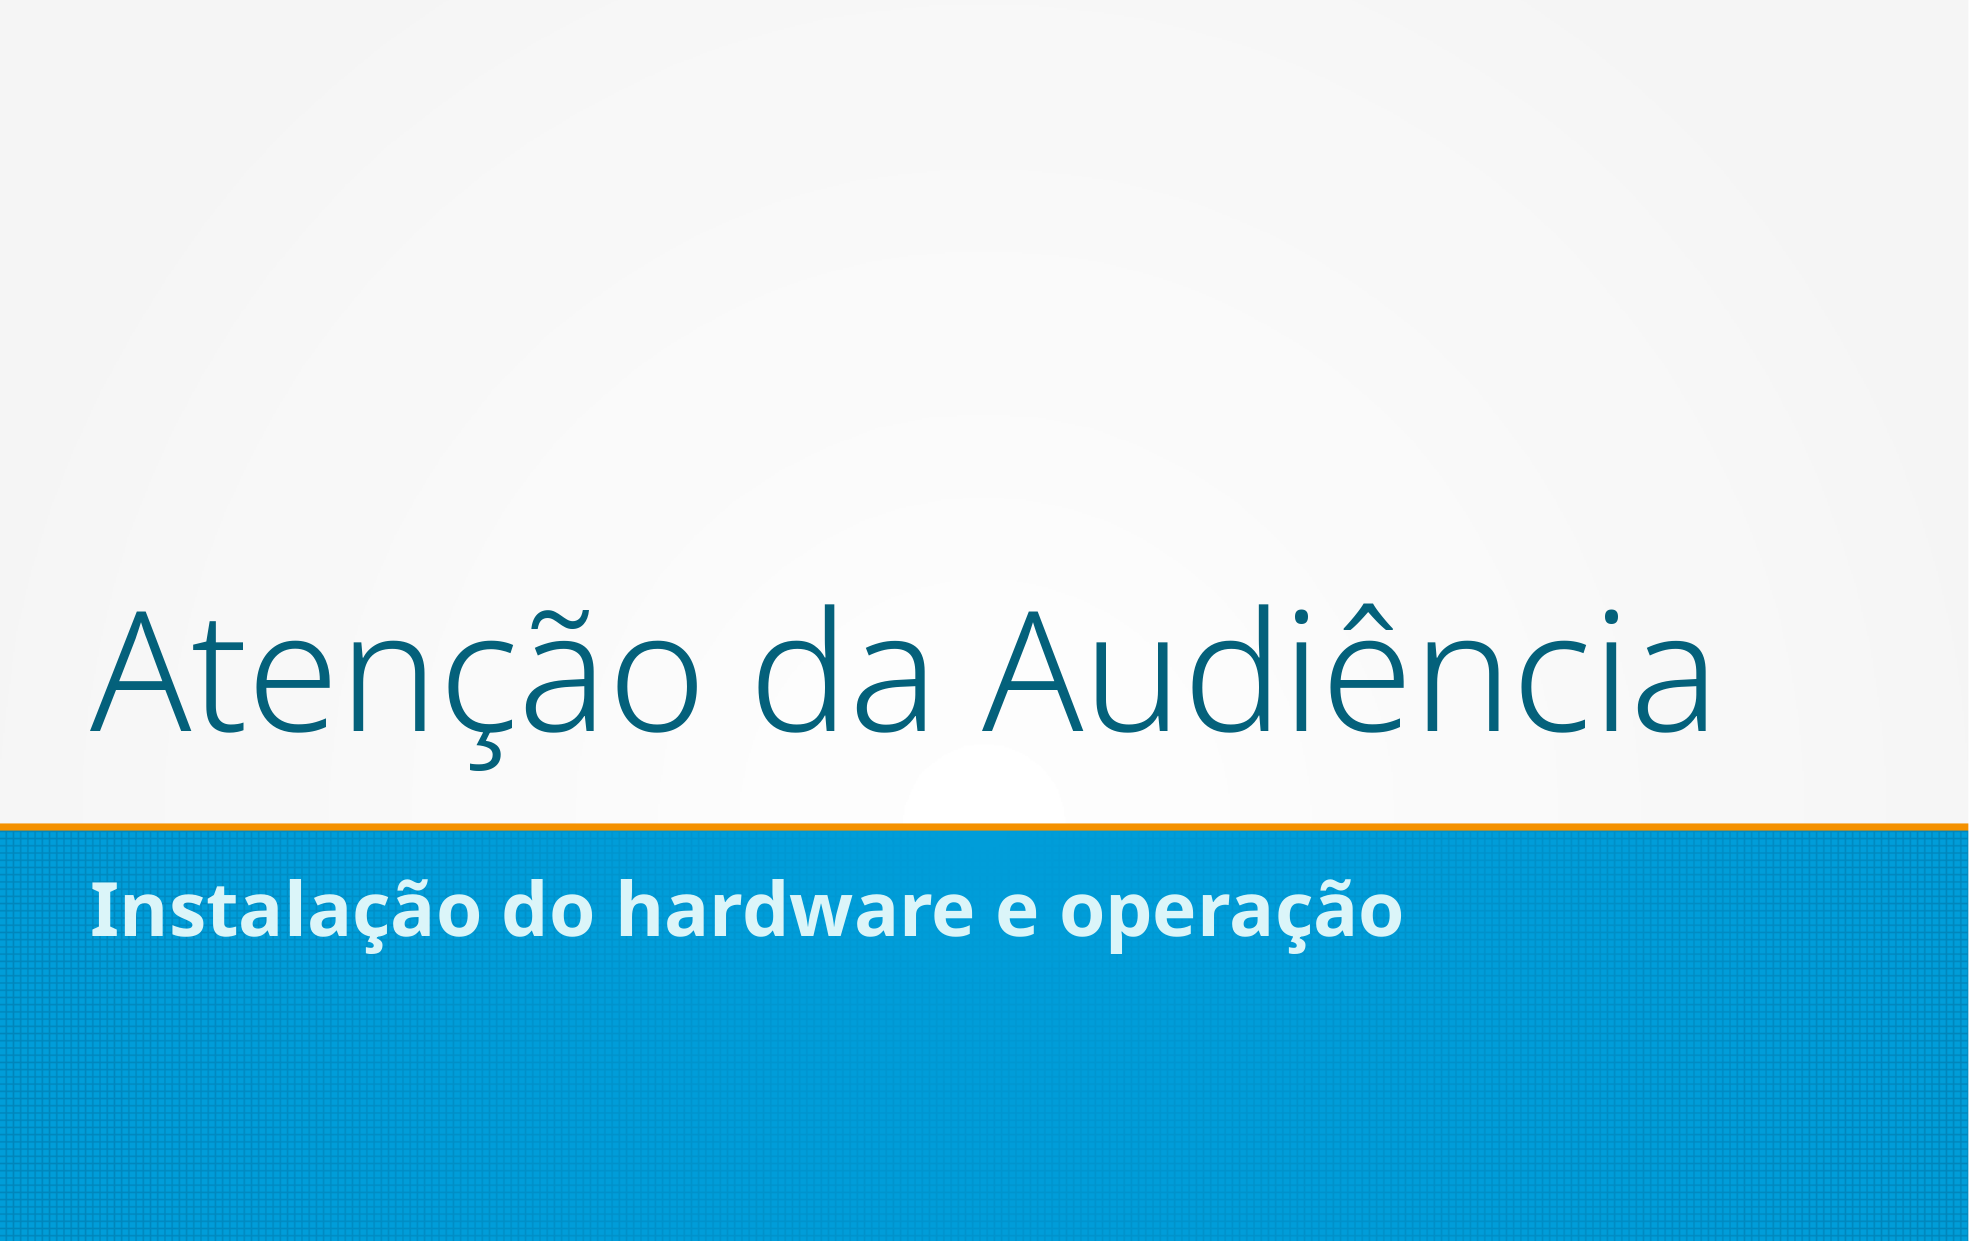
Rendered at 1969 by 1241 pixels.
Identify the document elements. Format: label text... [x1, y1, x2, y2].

subtitle Instalação do hardware e operação [90, 855, 1861, 1111]
title Atenção da Audiência [90, 49, 1862, 781]
picture [0, 0, 1969, 830]
